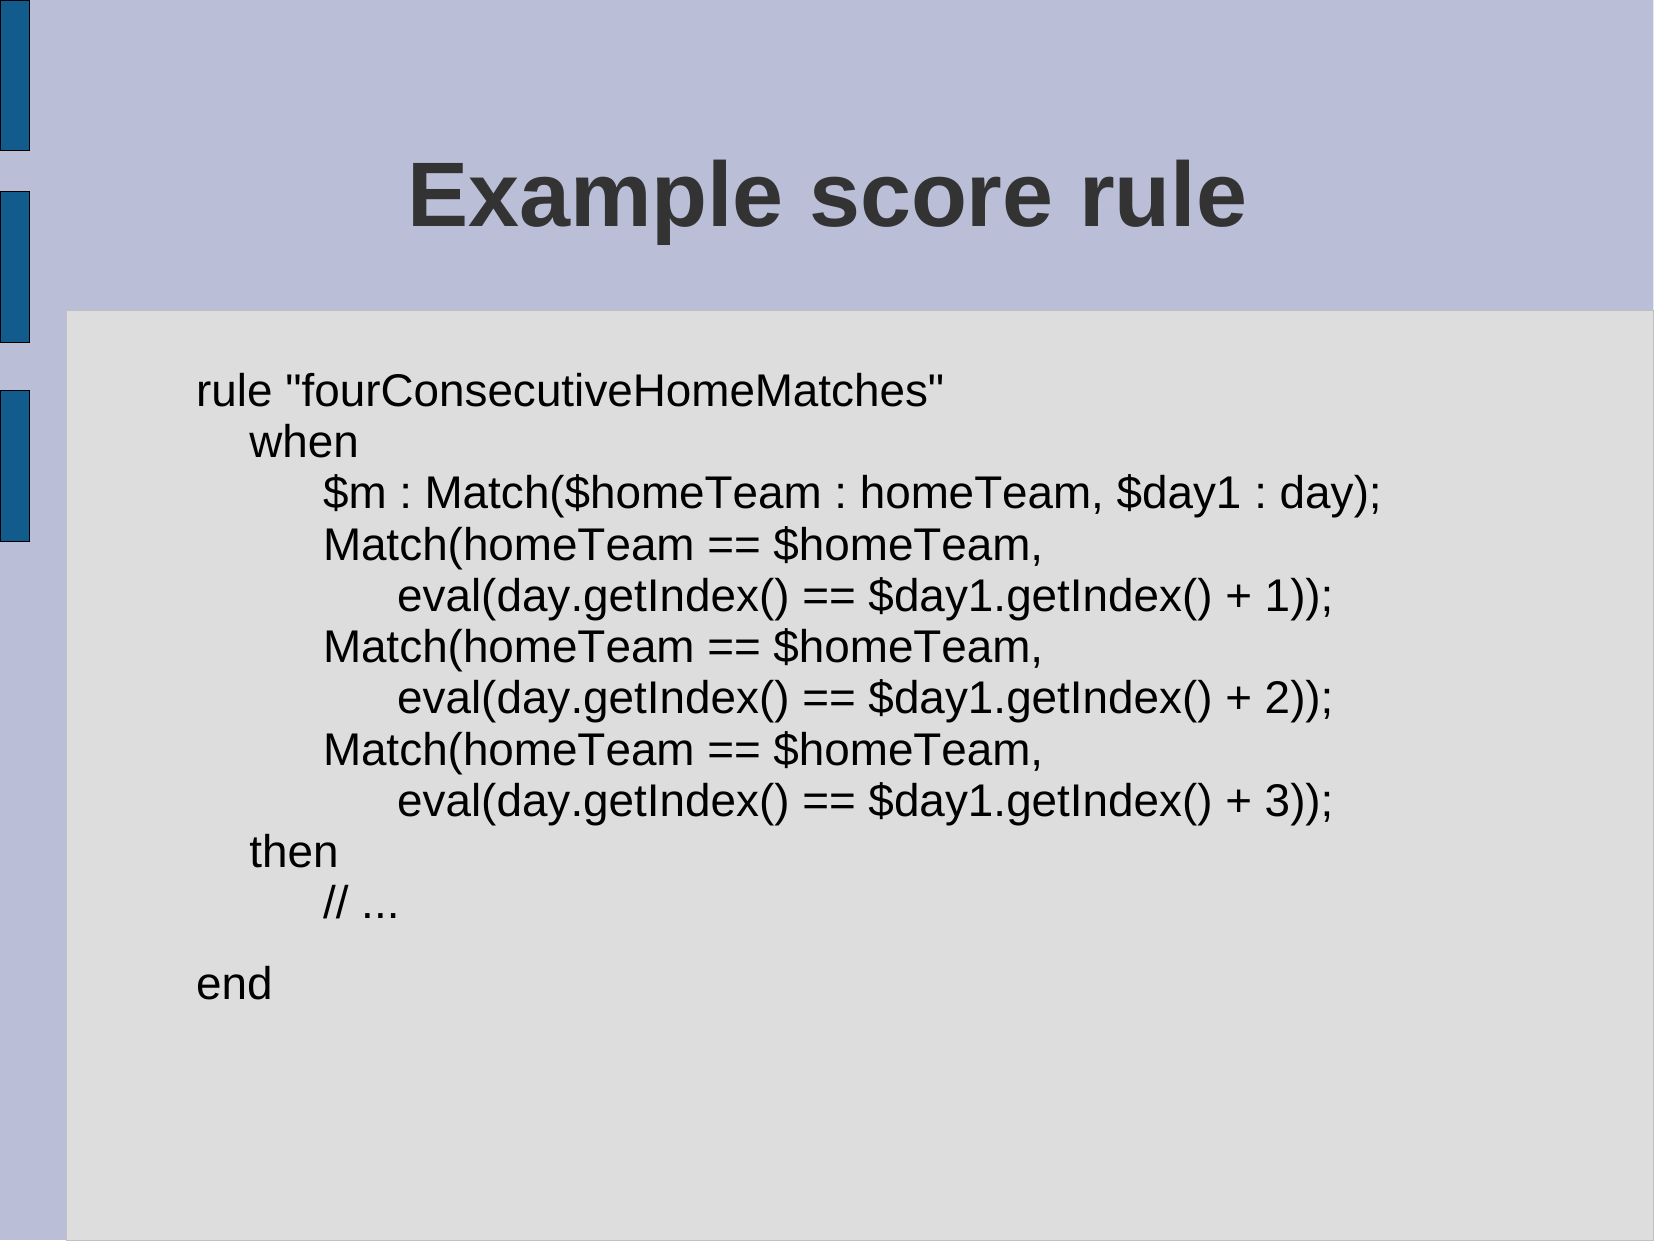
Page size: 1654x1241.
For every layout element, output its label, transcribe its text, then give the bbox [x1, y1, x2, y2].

list rule "fourConsecutiveHomeMatches" when $m : Match($homeTeam : homeTeam, $day1 : day); Match(homeTeam == $homeTeam, eval(day.getIndex() == $day1.getIndex() + 1)); Match(homeTeam == $homeTeam, eval(day.getIndex() == $day1.getIndex() + 2)); Match(homeTeam == $homeTeam, eval(day.getIndex() == $day1.getIndex() + 3)); then // ... end [178, 364, 1570, 1147]
title Example score rule [121, 91, 1534, 299]
